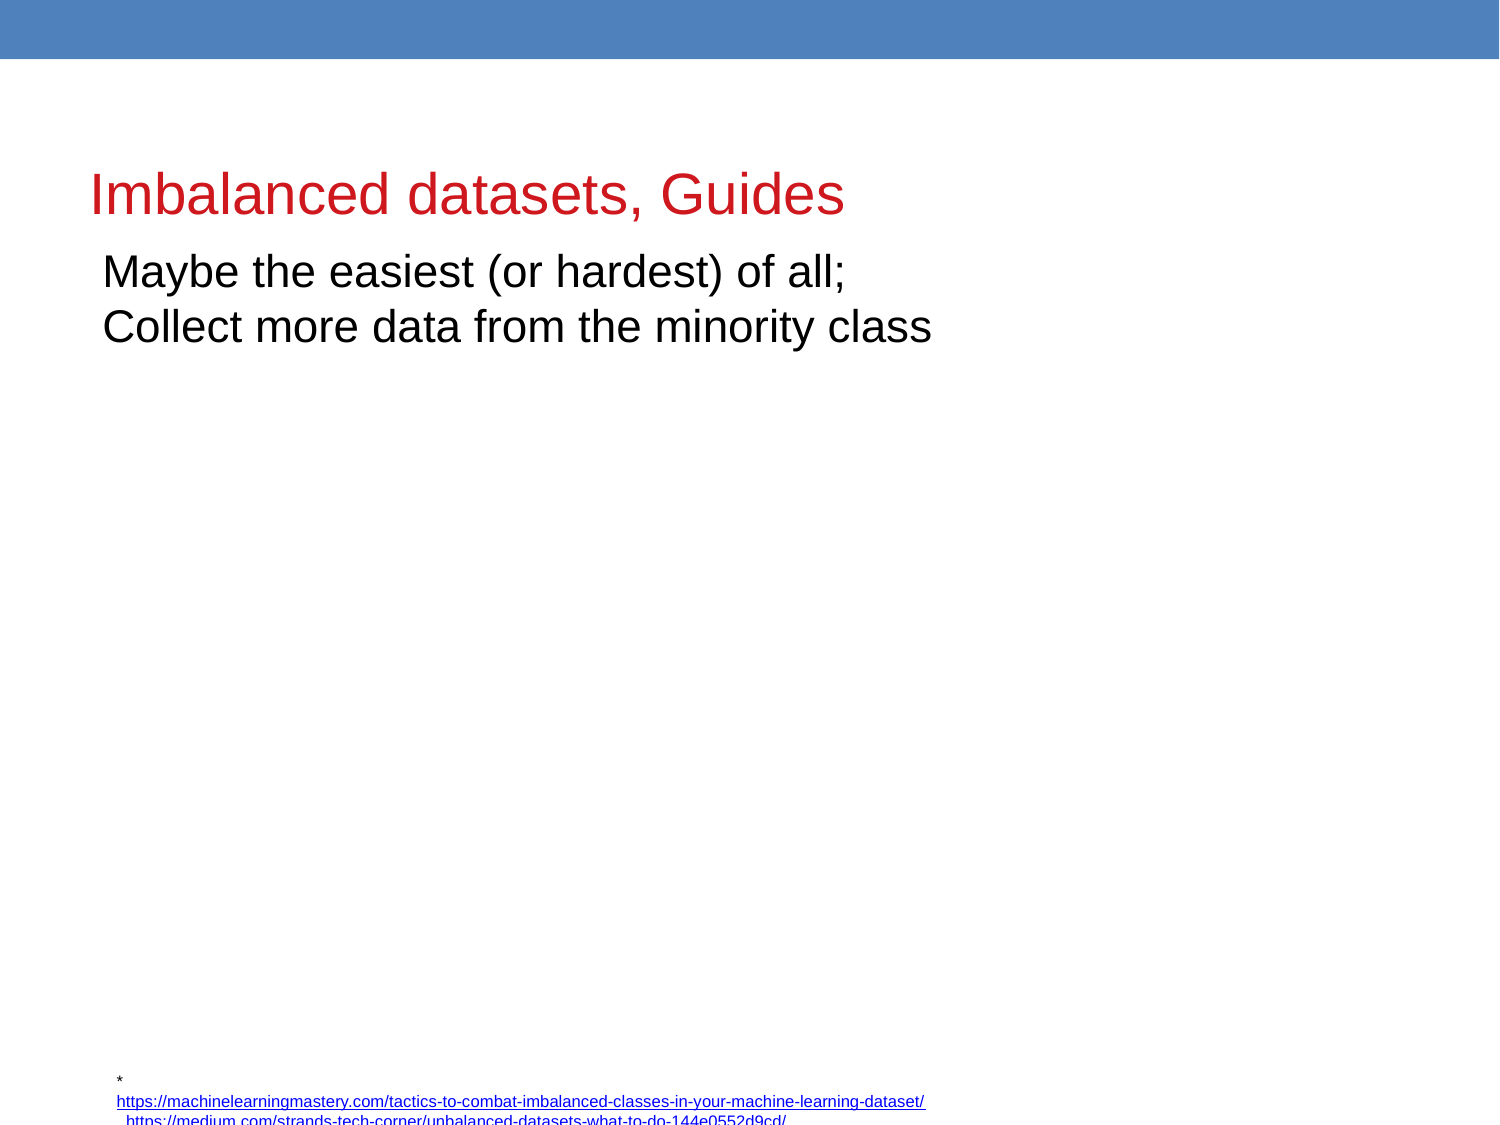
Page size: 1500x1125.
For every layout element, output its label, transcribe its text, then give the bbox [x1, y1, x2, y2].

text_box * https://machinelearningmastery.com/tactics-to-combat-imbalanced-classes-in-your-machine-learning-dataset/ https://medium.com/strands-tech-corner/unbalanced-datasets-what-to-do-144e0552d9cd/ [101, 1063, 952, 1116]
text_box Maybe the easiest (or hardest) of all; Collect more data from the minority class [87, 233, 1437, 1034]
text_box Imbalanced datasets, Guides [75, 87, 1425, 250]
